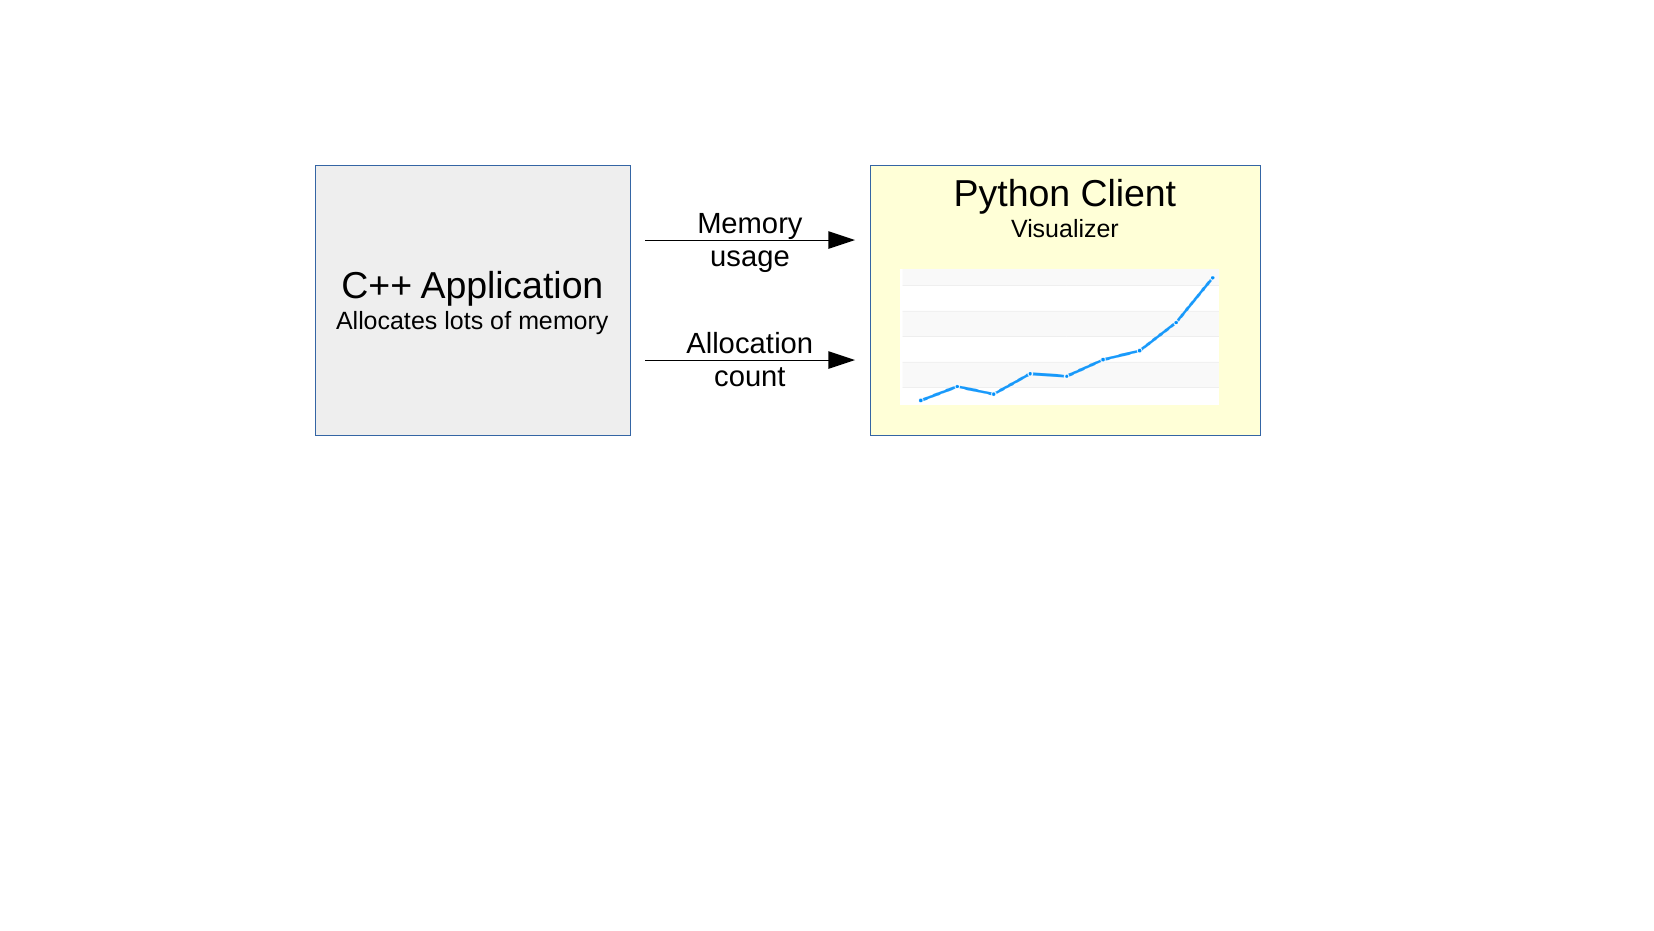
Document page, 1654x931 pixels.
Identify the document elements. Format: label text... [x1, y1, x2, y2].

text_box C++ Application Allocates lots of memory [315, 165, 631, 436]
text_box Python Client Visualizer [870, 165, 1261, 436]
picture [900, 269, 1219, 406]
